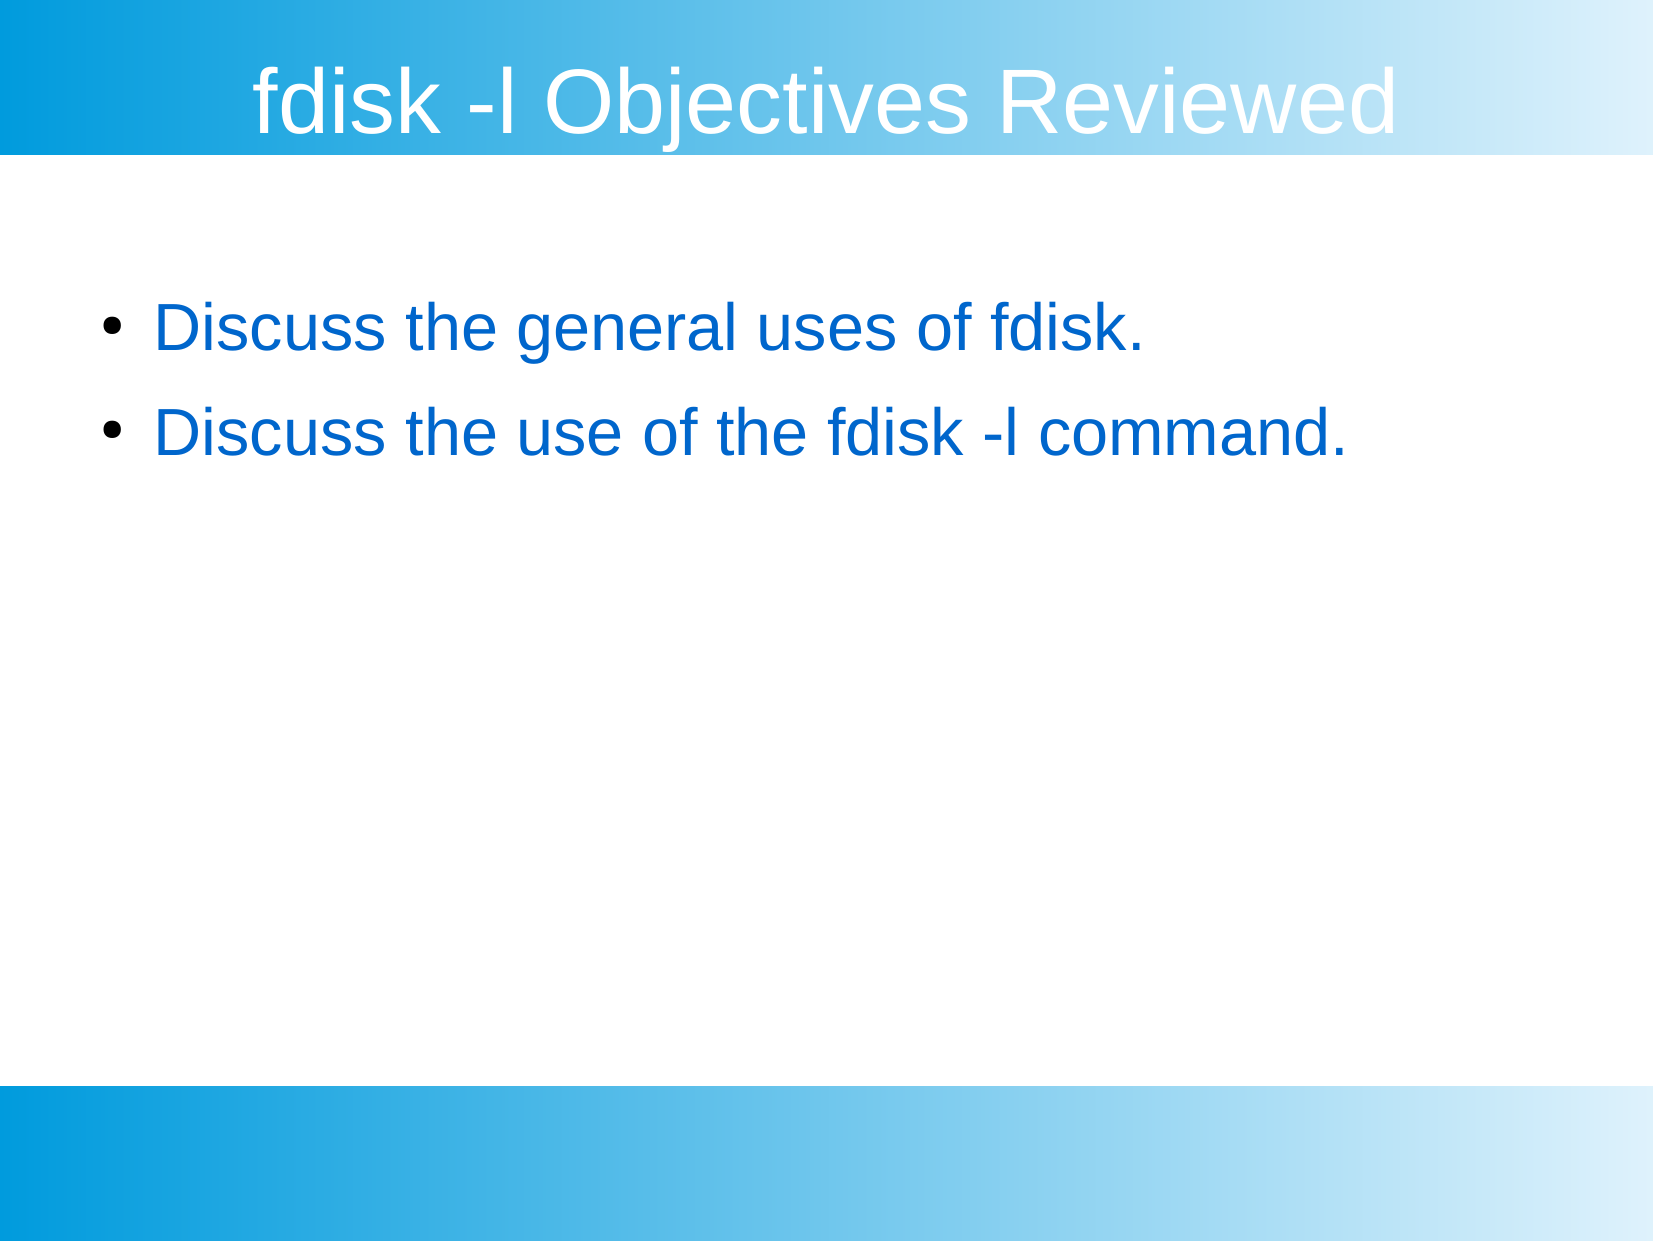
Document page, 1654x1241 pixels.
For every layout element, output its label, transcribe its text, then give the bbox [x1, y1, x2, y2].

title fdisk -l Objectives Reviewed [82, 49, 1571, 155]
list Discuss the general uses of fdisk. Discuss the use of the fdisk -l command. [82, 290, 1571, 1010]
